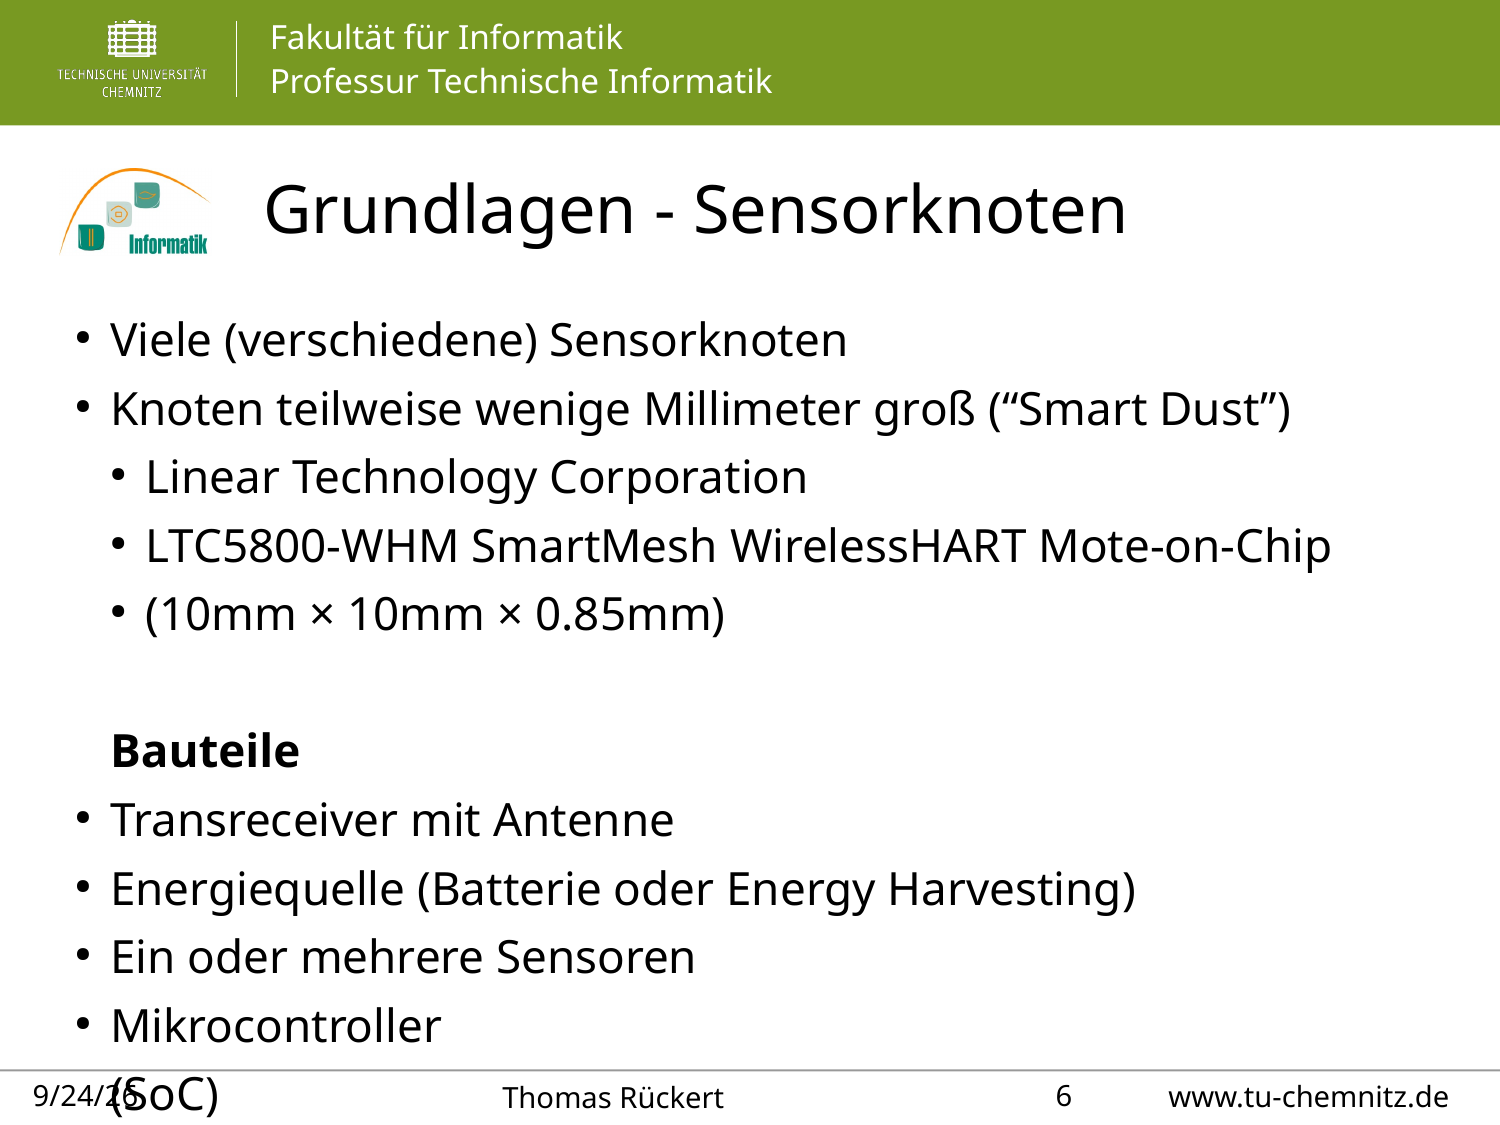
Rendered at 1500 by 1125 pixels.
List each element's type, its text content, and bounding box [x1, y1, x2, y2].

title Grundlagen - Sensorknoten [248, 159, 1459, 271]
picture [59, 168, 212, 256]
footer Thomas Rückert [360, 1069, 750, 1125]
slide_number <number> [750, 1069, 1088, 1125]
slide_number 4/9/15 [17, 1069, 356, 1125]
text_box Viele (verschiedene) Sensorknoten Knoten teilweise wenige Millimeter groß (“Smart Dust”) Linear Technology Corporation LTC5800-WHM SmartMesh WirelessHART Mote-on-Chip (10mm × 10mm × 0.85mm) Bauteile Transreceiver mit Antenne Energiequelle (Batterie oder Energy Harvesting) Ein oder mehrere Sensoren Mikrocontroller (SoC) [60, 299, 1459, 1027]
picture [25, 0, 239, 130]
